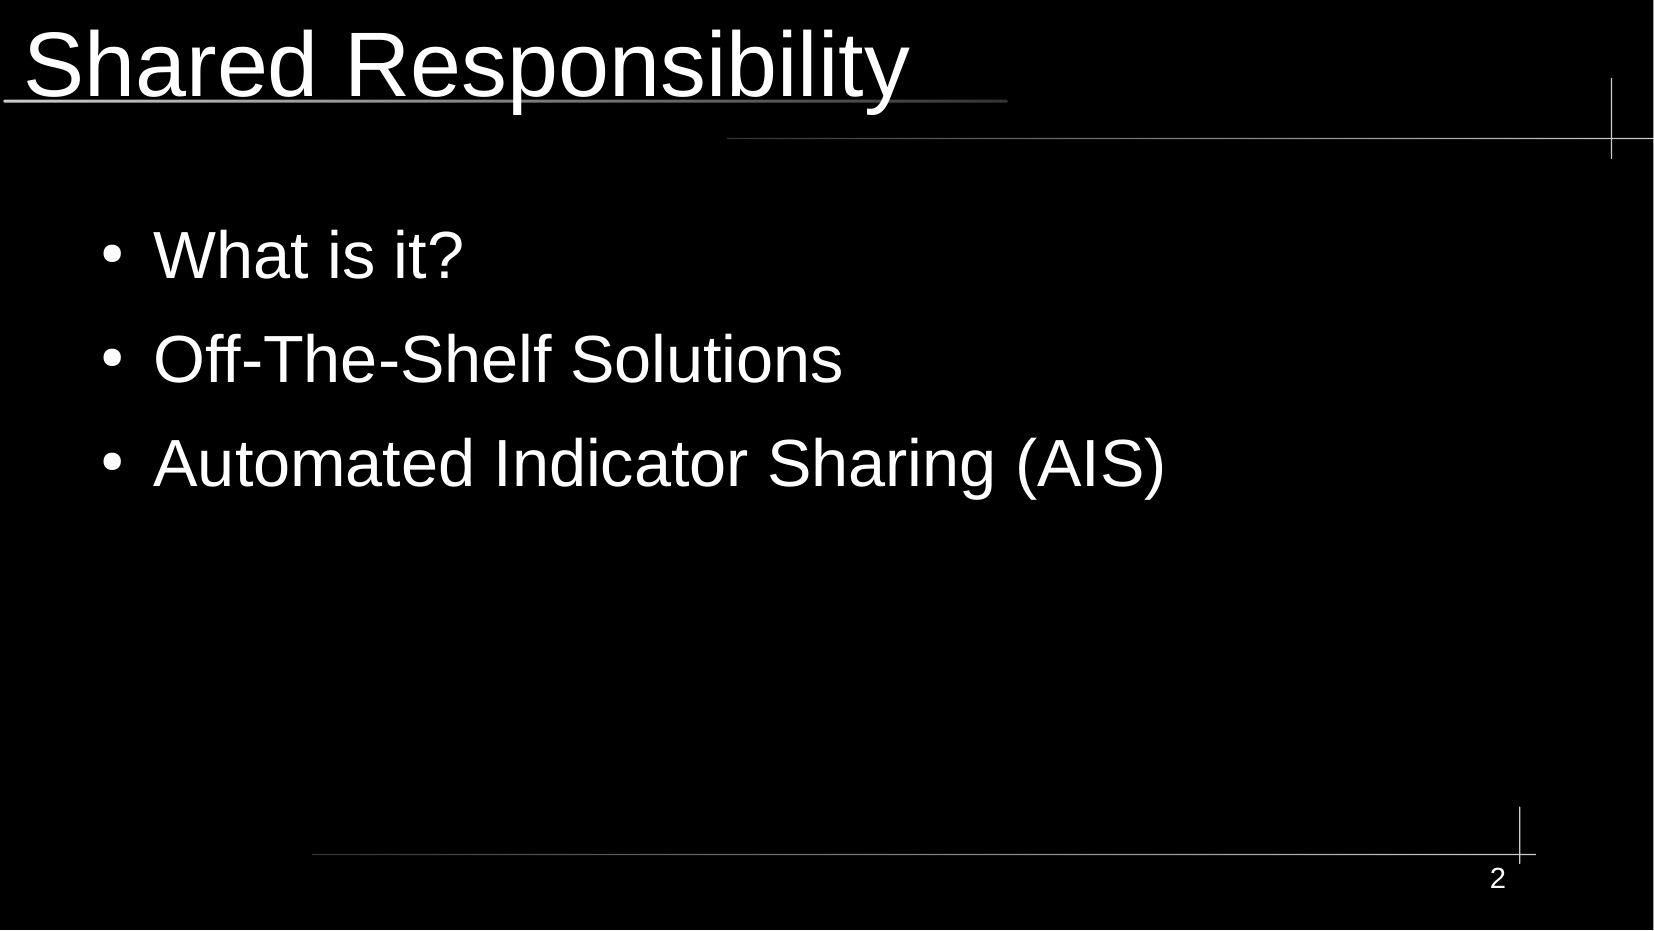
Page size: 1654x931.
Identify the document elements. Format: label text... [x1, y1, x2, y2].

list What is it? Off-The-Shelf Solutions Automated Indicator Sharing (AIS) [82, 217, 1571, 851]
title Shared Responsibility [23, 11, 1589, 119]
